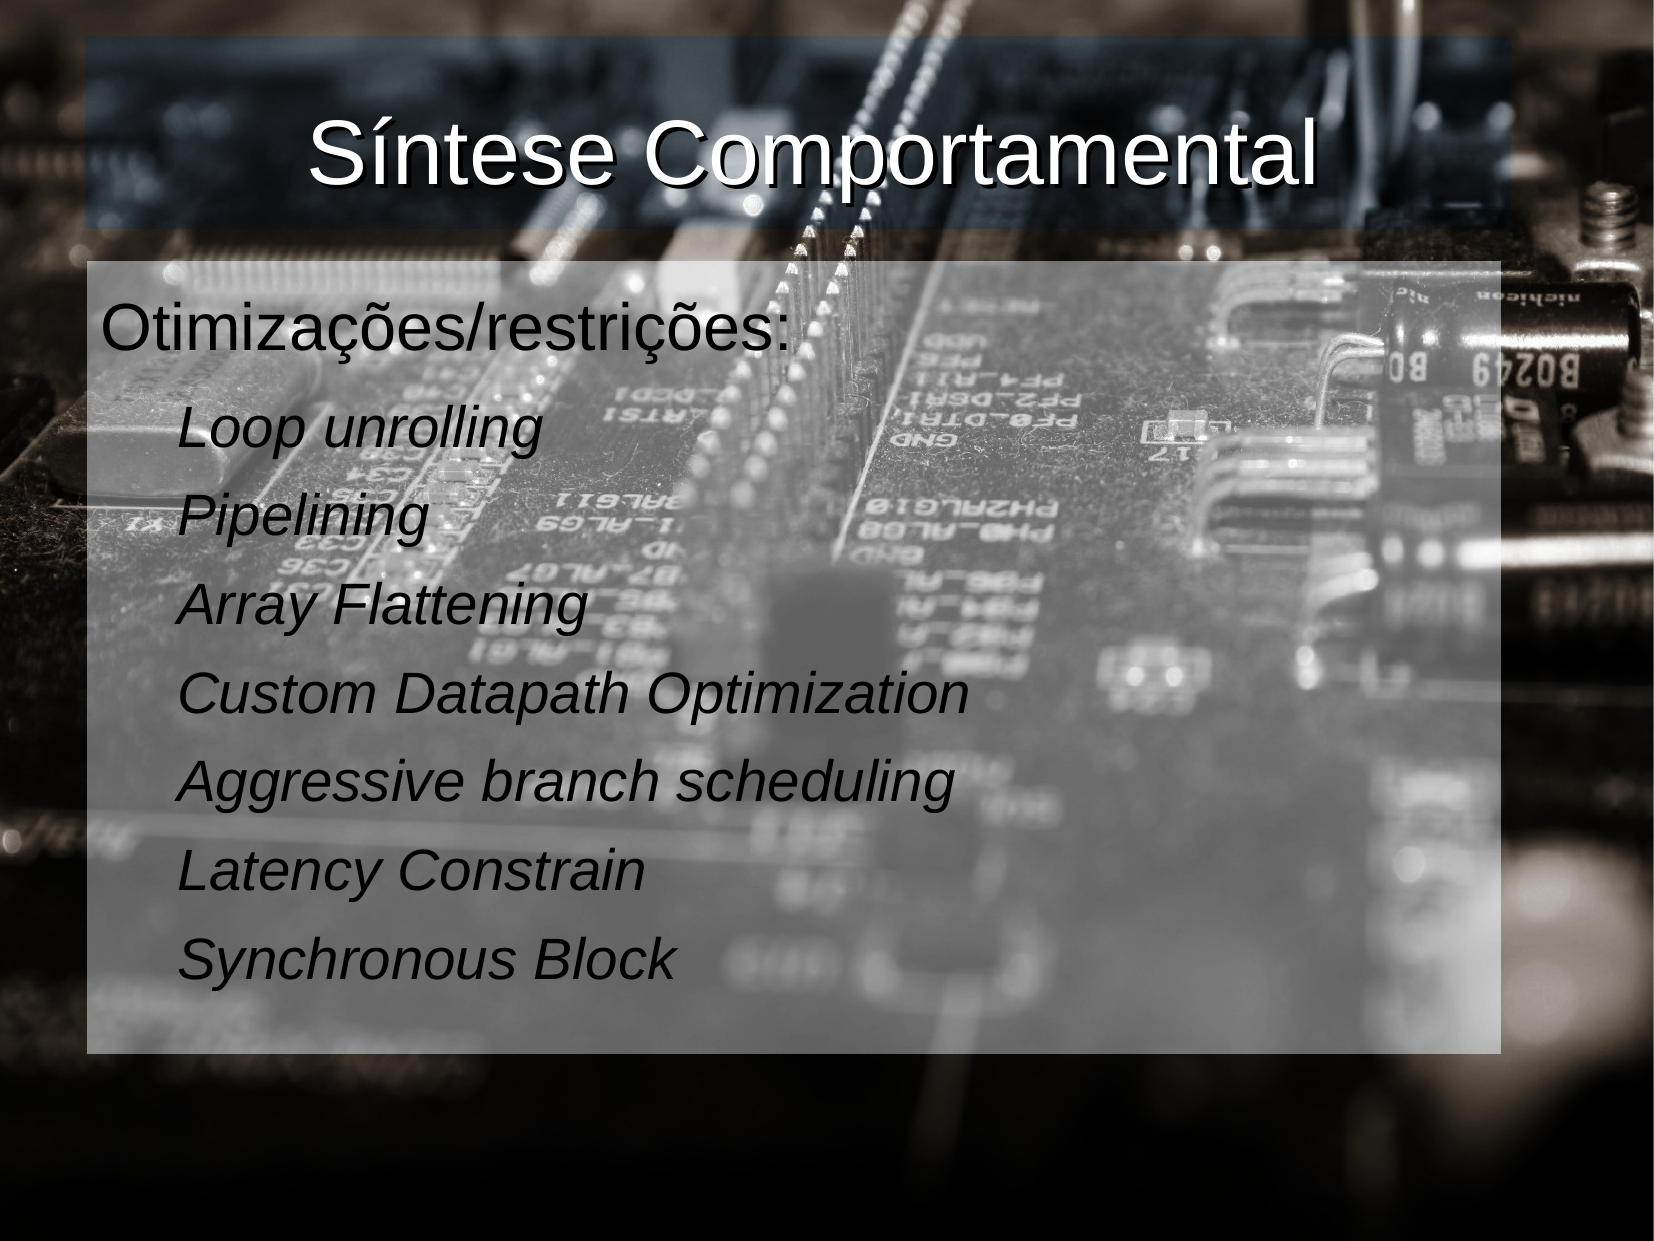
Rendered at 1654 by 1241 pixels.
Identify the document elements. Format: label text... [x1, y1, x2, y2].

list Otimizações/restrições: Loop unrolling Pipelining Array Flattening Custom Datapath Optimization Aggressive branch scheduling Latency Constrain Synchronous Block [82, 290, 1571, 1094]
title Síntese Comportamental [82, 56, 1571, 250]
picture [0, 0, 1654, 1241]
